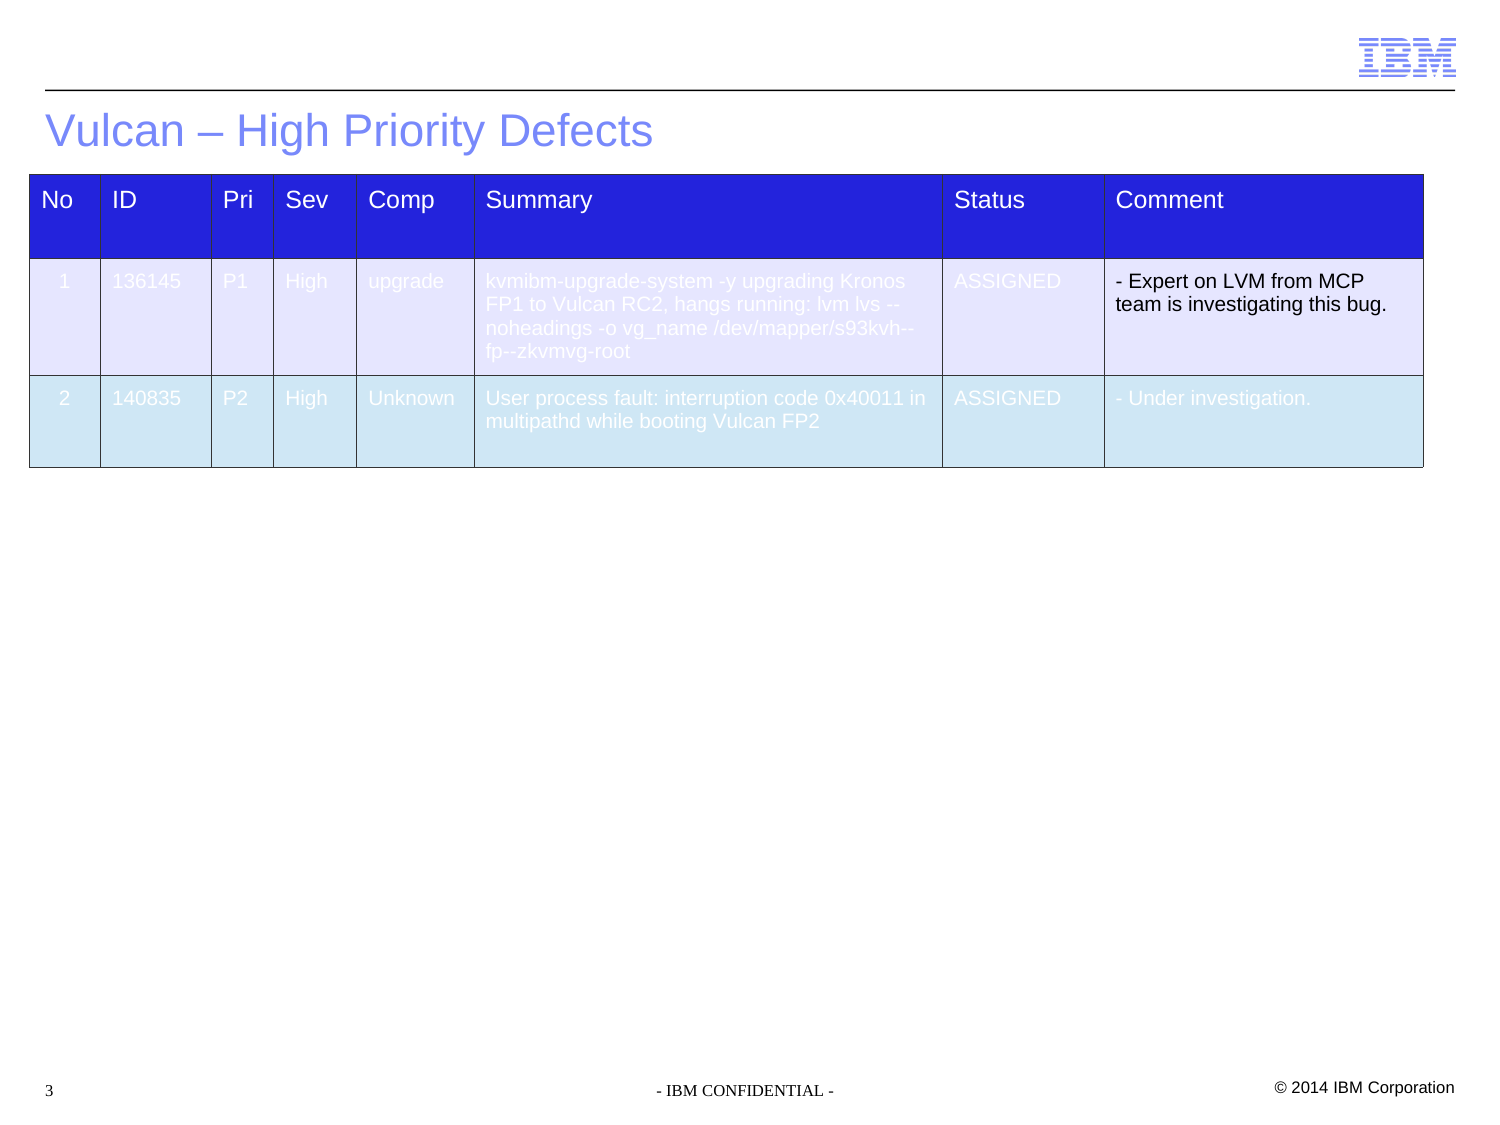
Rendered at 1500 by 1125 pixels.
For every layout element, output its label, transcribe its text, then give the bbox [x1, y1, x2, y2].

title Vulcan – High Priority Defects [30, 97, 1456, 175]
table_cell ASSIGNED [943, 376, 1104, 467]
table_header No [30, 175, 100, 258]
table_cell 1 [30, 259, 100, 375]
table_cell 2 [30, 376, 100, 467]
table_cell P1 [212, 259, 273, 375]
table_header Pri [212, 175, 273, 258]
table_cell User process fault: interruption code 0x40011 in multipathd while booting Vulcan FP2 [475, 376, 942, 467]
table_cell - Expert on LVM from MCP team is investigating this bug. [1105, 259, 1423, 375]
table_header Comp [357, 175, 474, 258]
picture [1359, 37, 1456, 77]
table_cell 140835 [101, 376, 211, 467]
table_cell kvmibm-upgrade-system -y upgrading Kronos FP1 to Vulcan RC2, hangs running: lvm lvs --noheadings -o vg_name /dev/mapper/s93kvh--fp--zkvmvg-root [475, 259, 942, 375]
table_header Status [943, 175, 1104, 258]
table_header ID [101, 175, 211, 258]
table_cell Unknown [357, 376, 474, 467]
table_cell High [274, 259, 356, 375]
table_cell High [274, 376, 356, 467]
table_cell - Under investigation. [1105, 376, 1423, 467]
table_cell 136145 [101, 259, 211, 375]
table_header Summary [475, 175, 942, 258]
table_cell ASSIGNED [943, 259, 1104, 375]
table_cell upgrade [357, 259, 474, 375]
table_header Comment [1105, 175, 1423, 258]
table_header Sev [274, 175, 356, 258]
table_cell P2 [212, 376, 273, 467]
